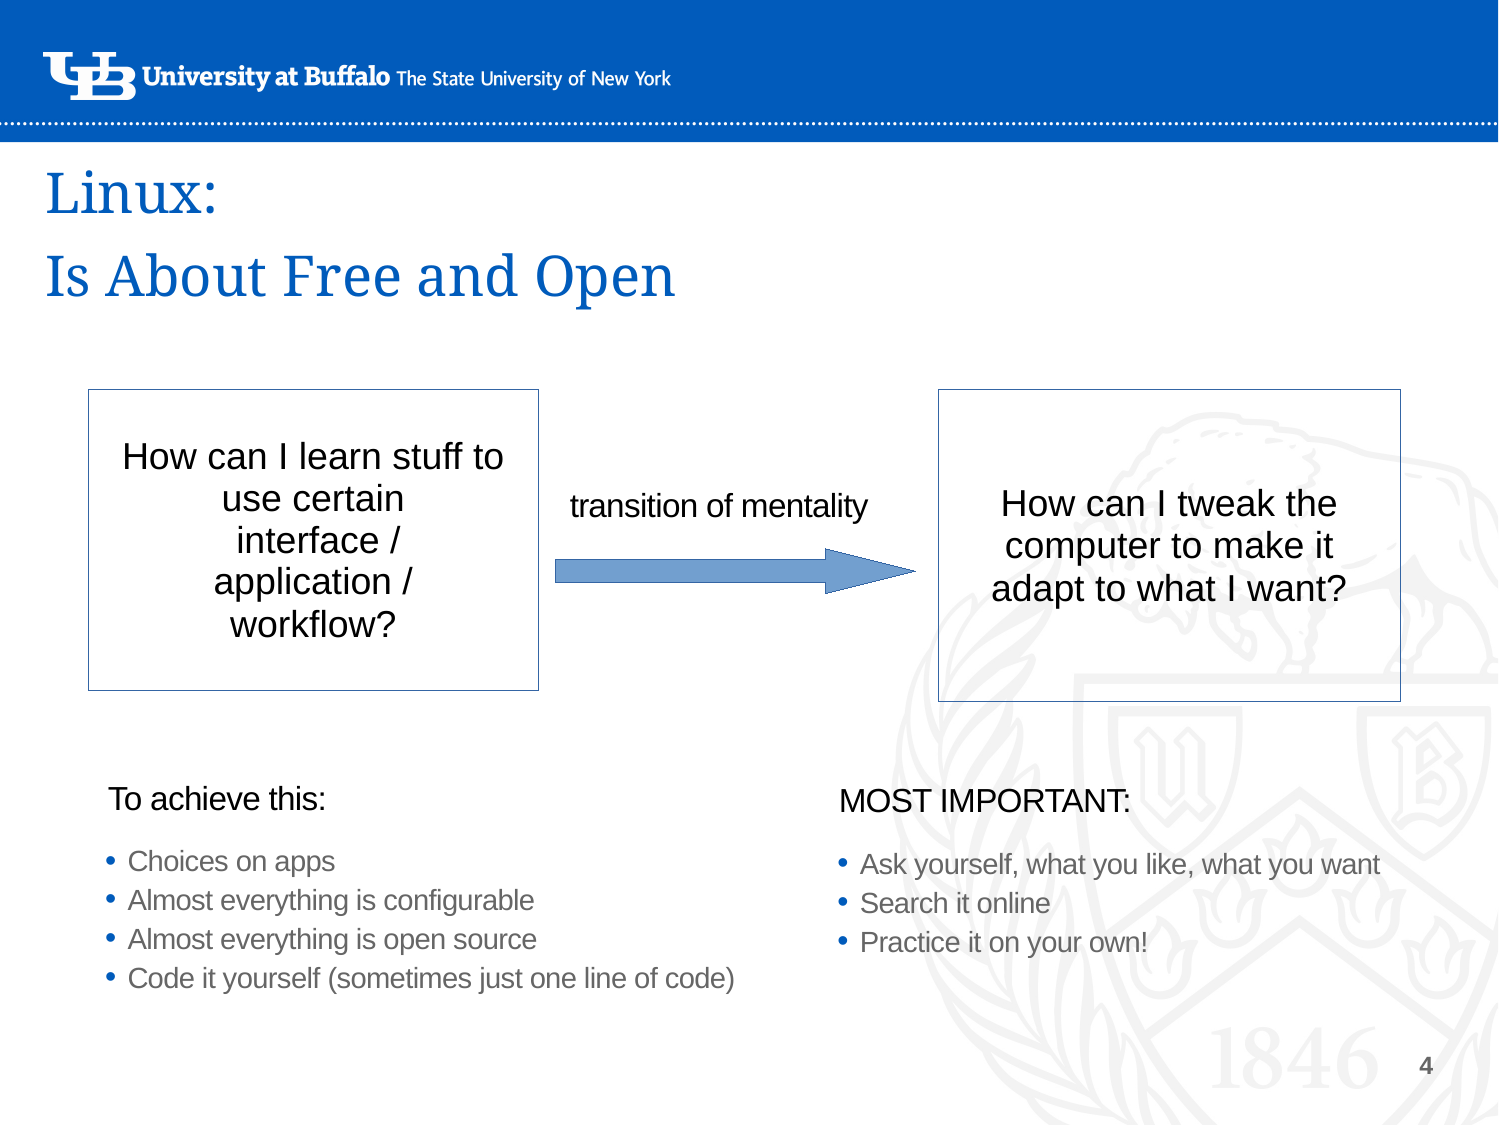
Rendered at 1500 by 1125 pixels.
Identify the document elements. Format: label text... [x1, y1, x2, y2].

title Is About Free and Open [30, 236, 796, 315]
text_box How can I tweak the computer to make it adapt to what I want? [938, 389, 1401, 702]
list Ask yourself, what you like, what you want Search it online Practice it on your own! [807, 842, 1425, 1006]
text_box How can I learn stuff to use certain interface / application / workflow? [88, 389, 539, 691]
title Linux: [30, 153, 1387, 233]
text_box To achieve this: [93, 773, 349, 826]
list Choices on apps Almost everything is configurable Almost everything is open source Code it yourself (sometimes just one line of code) [75, 840, 781, 1021]
text_box transition of mentality [555, 479, 900, 532]
text_box [555, 548, 916, 594]
text_box MOST IMPORTANT: [823, 775, 1185, 865]
picture [0, 0, 1499, 1125]
